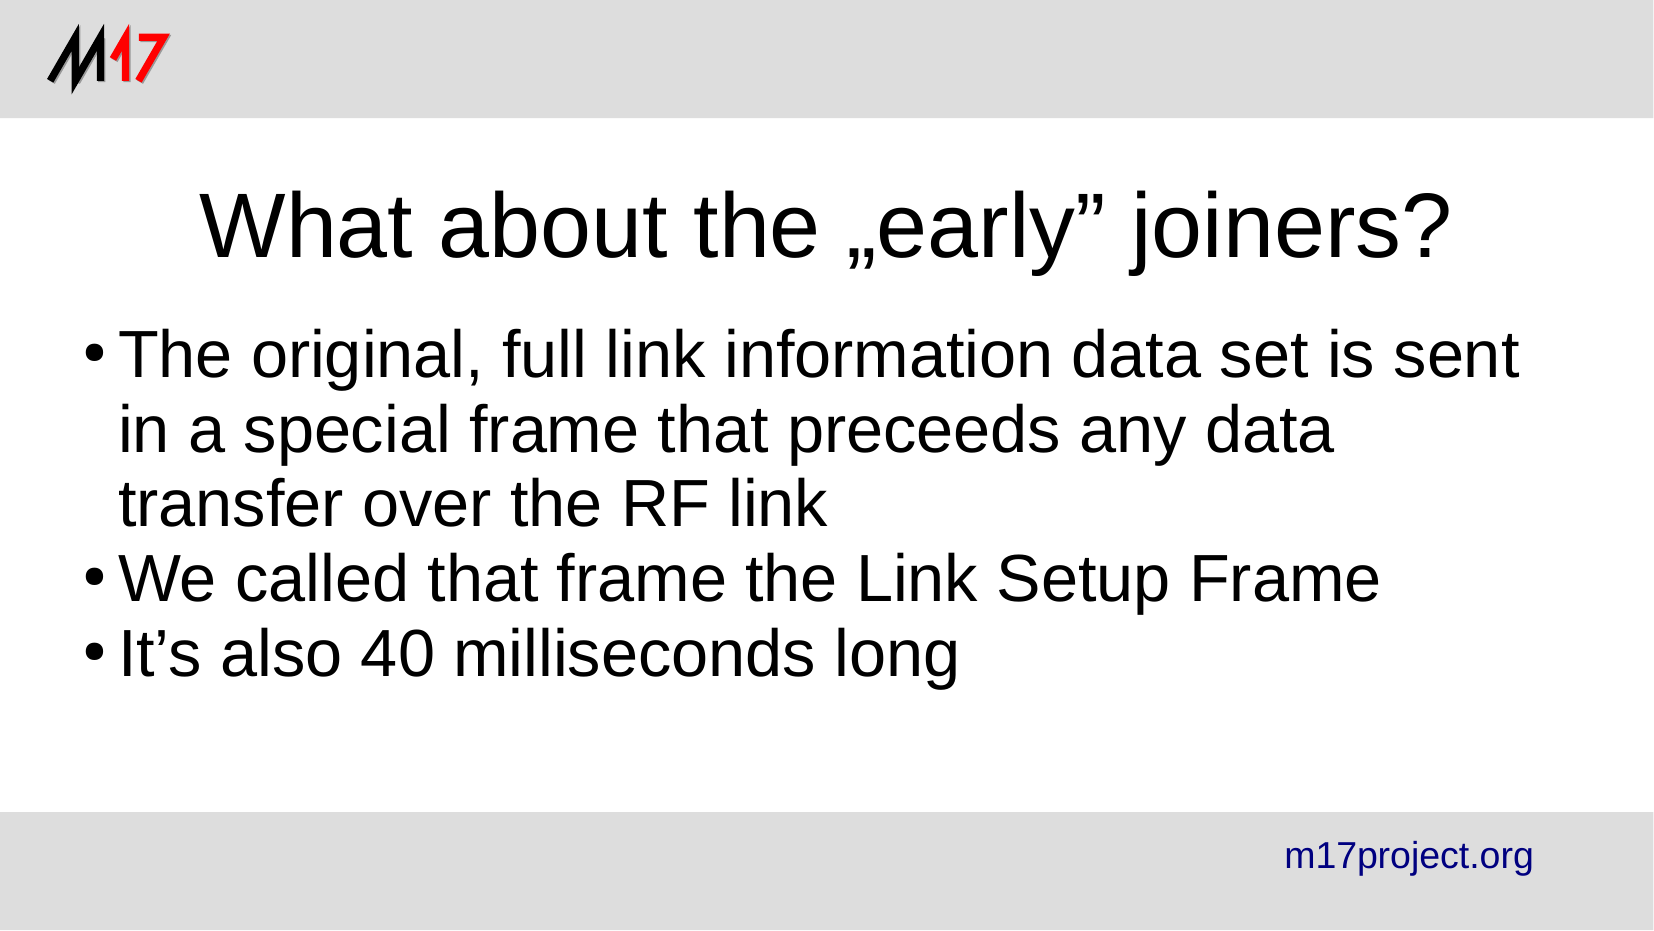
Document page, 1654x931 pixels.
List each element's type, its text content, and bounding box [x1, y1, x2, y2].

text_box [0, 812, 1654, 931]
title What about the „early” joiners? [82, 147, 1571, 303]
picture [39, 16, 178, 102]
text_box [0, 0, 1654, 119]
text_box m17project.org [1269, 826, 1654, 897]
subtitle The original, full link information data set is sent in a special frame that preceeds any data transfer over the RF link We called that frame the Link Setup Frame It’s also 40 milliseconds long [82, 316, 1571, 812]
